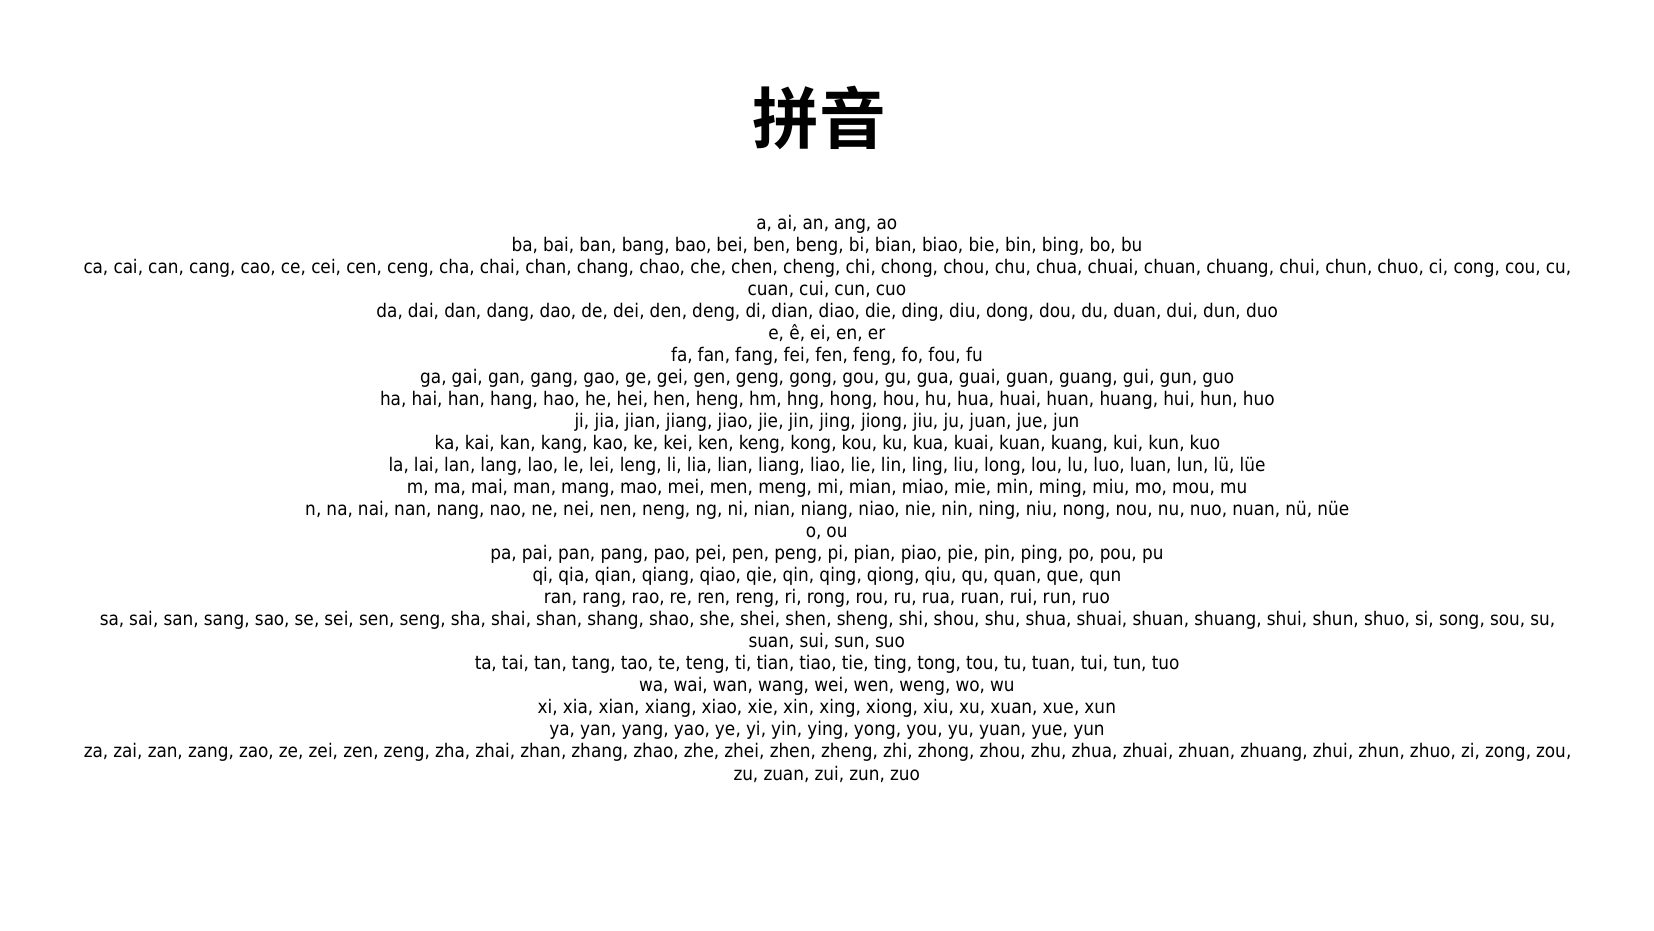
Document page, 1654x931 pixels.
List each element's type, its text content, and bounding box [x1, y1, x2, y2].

title 拼音 [82, 37, 1571, 189]
subtitle a, ai, an, ang, ao ba, bai, ban, bang, bao, bei, ben, beng, bi, bian, biao, bie, bin, bing, bo, bu ca, cai, can, cang, cao, ce, cei, cen, ceng, cha, chai, chan, chang, chao, che, chen, cheng, chi, chong, chou, chu, chua, chuai, chuan, chuang, chui, chun, chuo, ci, cong, cou, cu, cuan, cui, cun, cuo da, dai, dan, dang, dao, de, dei, den, deng, di, dian, diao, die, ding, diu, dong, dou, du, duan, dui, dun, duo e, ê, ei, en, er fa, fan, fang, fei, fen, feng, fo, fou, fu ga, gai, gan, gang, gao, ge, gei, gen, geng, gong, gou, gu, gua, guai, guan, guang, gui, gun, guo ha, hai, han, hang, hao, he, hei, hen, heng, hm, hng, hong, hou, hu, hua, huai, huan, huang, hui, hun, huo ji, jia, jian, jiang, jiao, jie, jin, jing, jiong, jiu, ju, juan, jue, jun ka, kai, kan, kang, kao, ke, kei, ken, keng, kong, kou, ku, kua, kuai, kuan, kuang, kui, kun, kuo la, lai, lan, lang, lao, le, lei, leng, li, lia, lian, liang, liao, lie, lin, ling, liu, long, lou, lu, luo, luan, lun, lü, lüe m, ma, mai, man, mang, mao, mei, men, meng, mi, mian, miao, mie, min, ming, miu, mo, mou, mu n, na, nai, nan, nang, nao, ne, nei, nen, neng, ng, ni, nian, niang, niao, nie, nin, ning, niu, nong, nou, nu, nuo, nuan, nü, nüe o, ou pa, pai, pan, pang, pao, pei, pen, peng, pi, pian, piao, pie, pin, ping, po, pou, pu qi, qia, qian, qiang, qiao, qie, qin, qing, qiong, qiu, qu, quan, que, qun ran, rang, rao, re, ren, reng, ri, rong, rou, ru, rua, ruan, rui, run, ruo sa, sai, san, sang, sao, se, sei, sen, seng, sha, shai, shan, shang, shao, she, shei, shen, sheng, shi, shou, shu, shua, shuai, shuan, shuang, shui, shun, shuo, si, song, sou, su, suan, sui, sun, suo ta, tai, tan, tang, tao, te, teng, ti, tian, tiao, tie, ting, tong, tou, tu, tuan, tui, tun, tuo wa, wai, wan, wang, wei, wen, weng, wo, wu xi, xia, xian, xiang, xiao, xie, xin, xing, xiong, xiu, xu, xuan, xue, xun ya, yan, yang, yao, ye, yi, yin, ying, yong, you, yu, yuan, yue, yun za, zai, zan, zang, zao, ze, zei, zen, zeng, zha, zhai, zhan, zhang, zhao, zhe, zhei, zhen, zheng, zhi, zhong, zhou, zhu, zhua, zhuai, zhuan, zhuang, zhui, zhun, zhuo, zi, zong, zou, zu, zuan, zui, zun, zuo [82, 189, 1571, 785]
